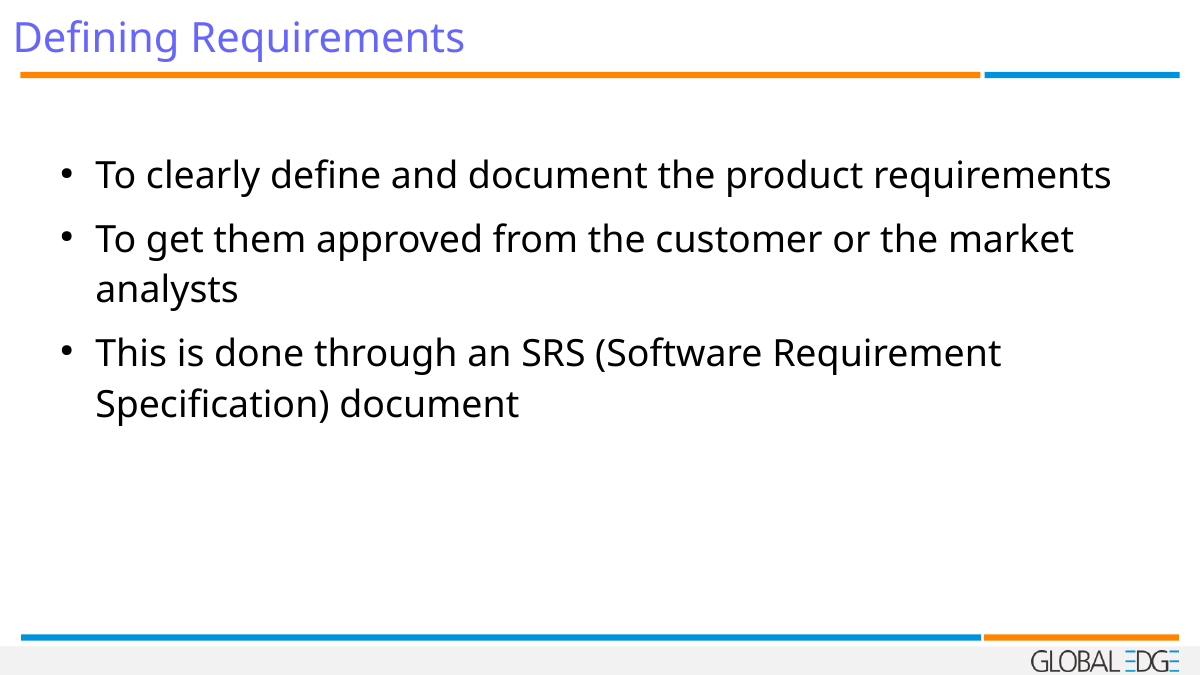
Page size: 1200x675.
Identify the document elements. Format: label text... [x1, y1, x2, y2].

picture [1031, 650, 1179, 672]
title Defining Requirements [12, 9, 1088, 63]
text_box To clearly define and document the product requirements To get them approved from the customer or the market analysts This is done through an SRS (Software Requirement Specification) document [60, 148, 1141, 541]
